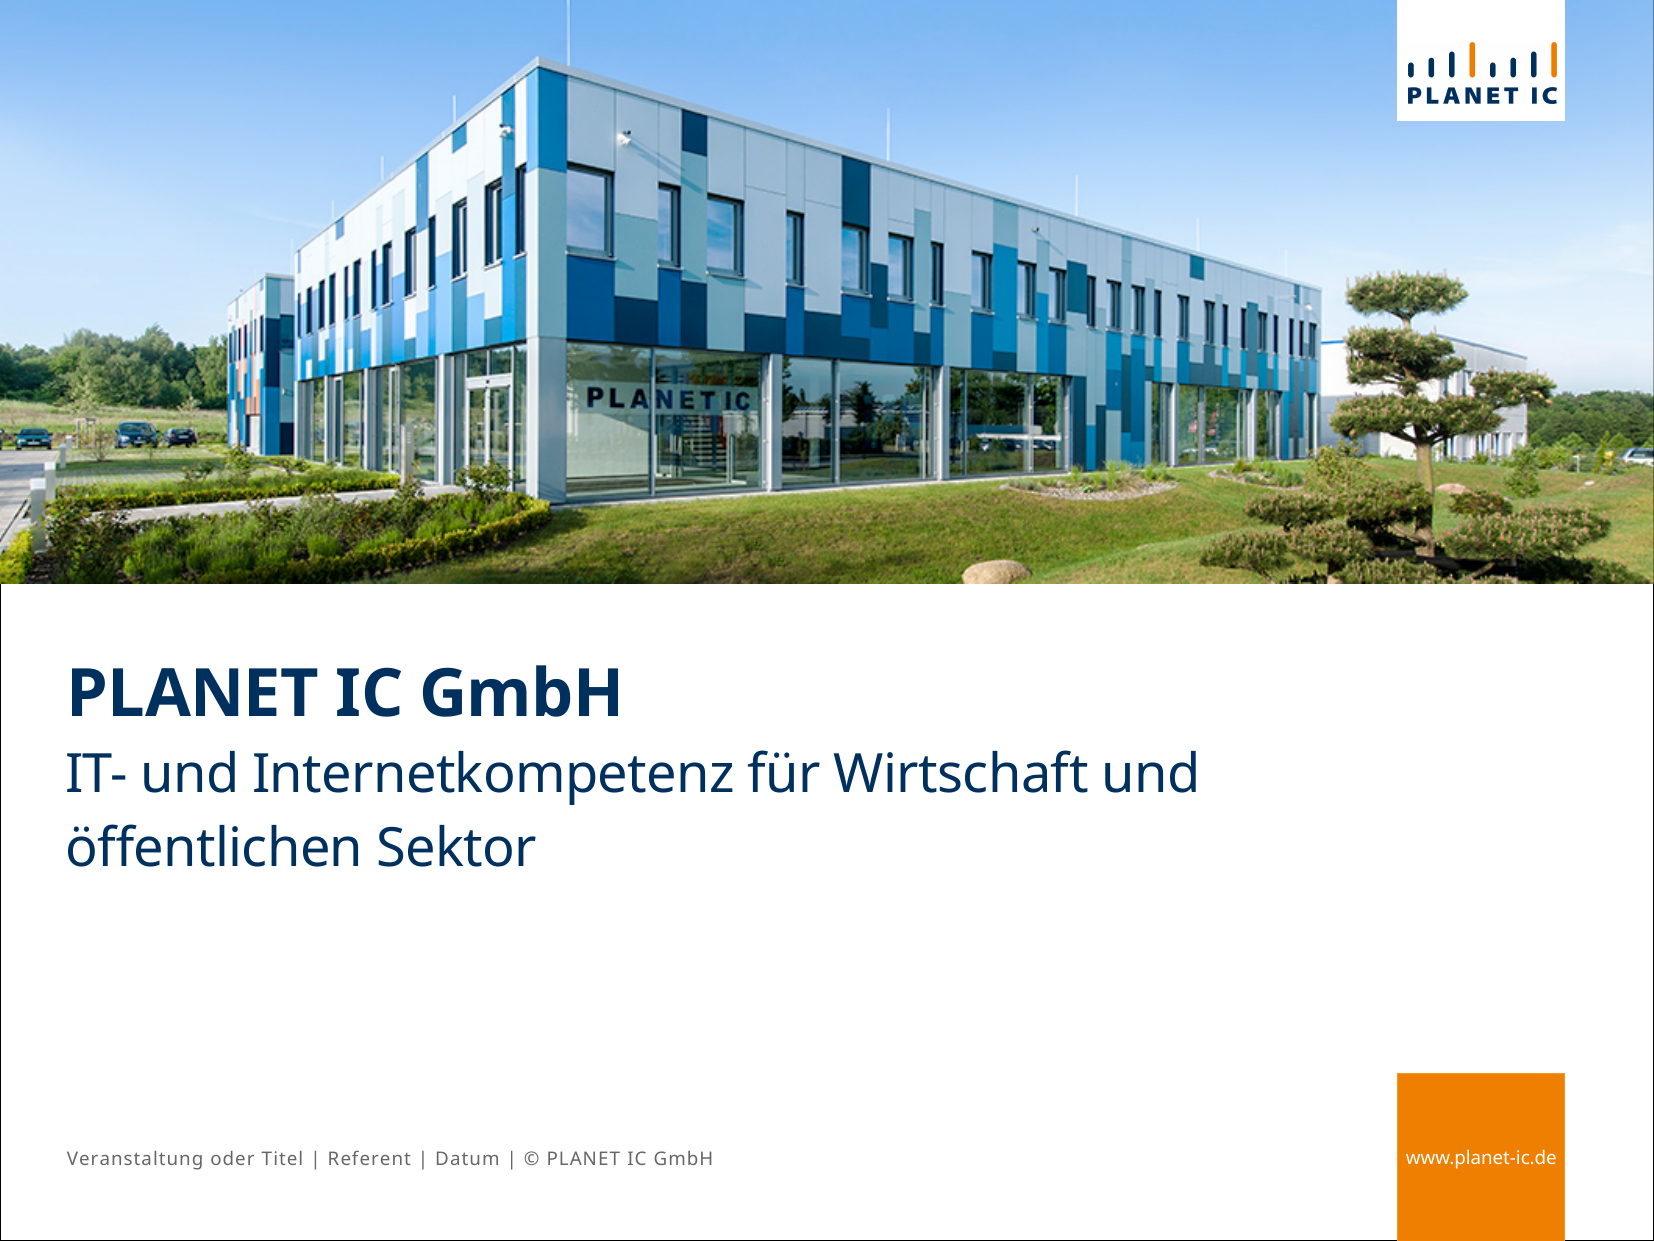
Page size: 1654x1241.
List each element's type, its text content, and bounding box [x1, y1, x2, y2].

picture [1408, 42, 1557, 104]
picture [0, 0, 1654, 584]
text_box Veranstaltung oder Titel | Referent | Datum | © PLANET IC GmbH [66, 1145, 1331, 1179]
